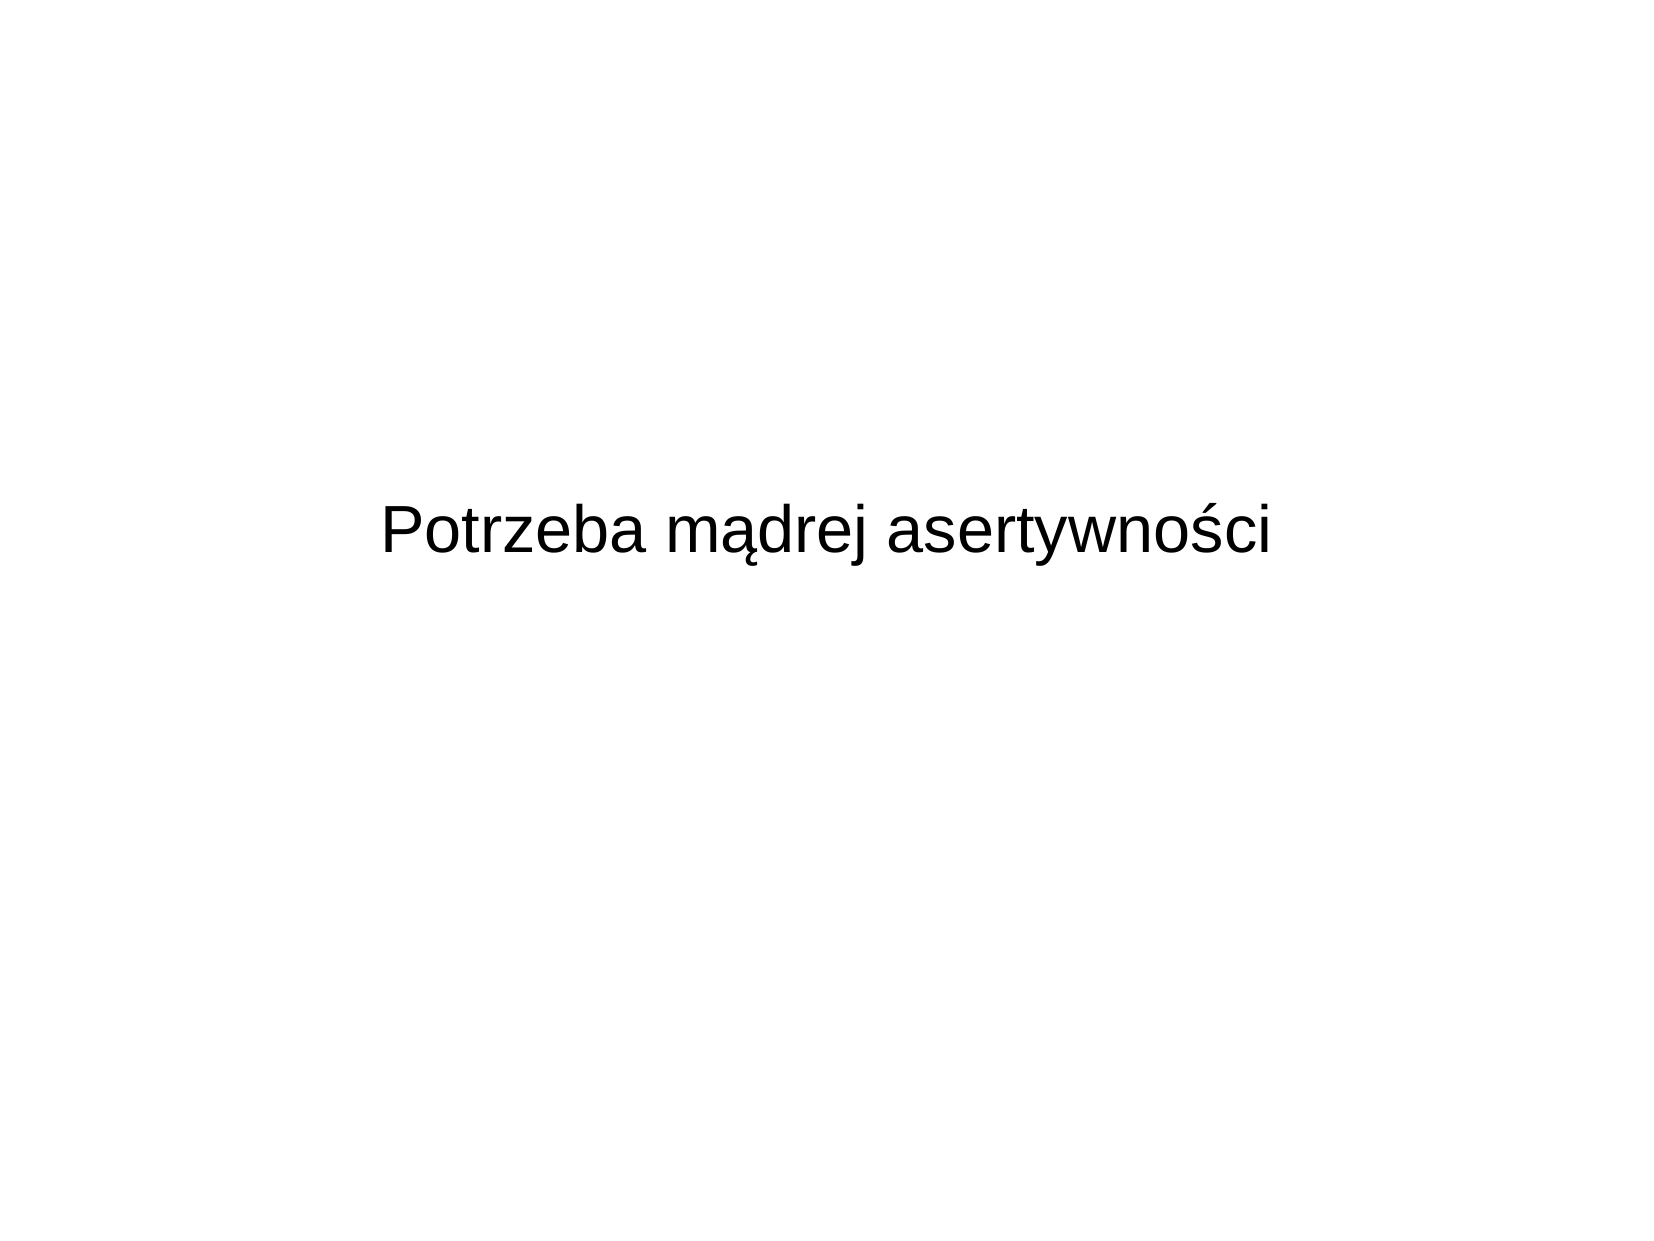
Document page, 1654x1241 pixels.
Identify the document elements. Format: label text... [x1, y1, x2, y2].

subtitle Potrzeba mądrej asertywności [82, 49, 1571, 1010]
